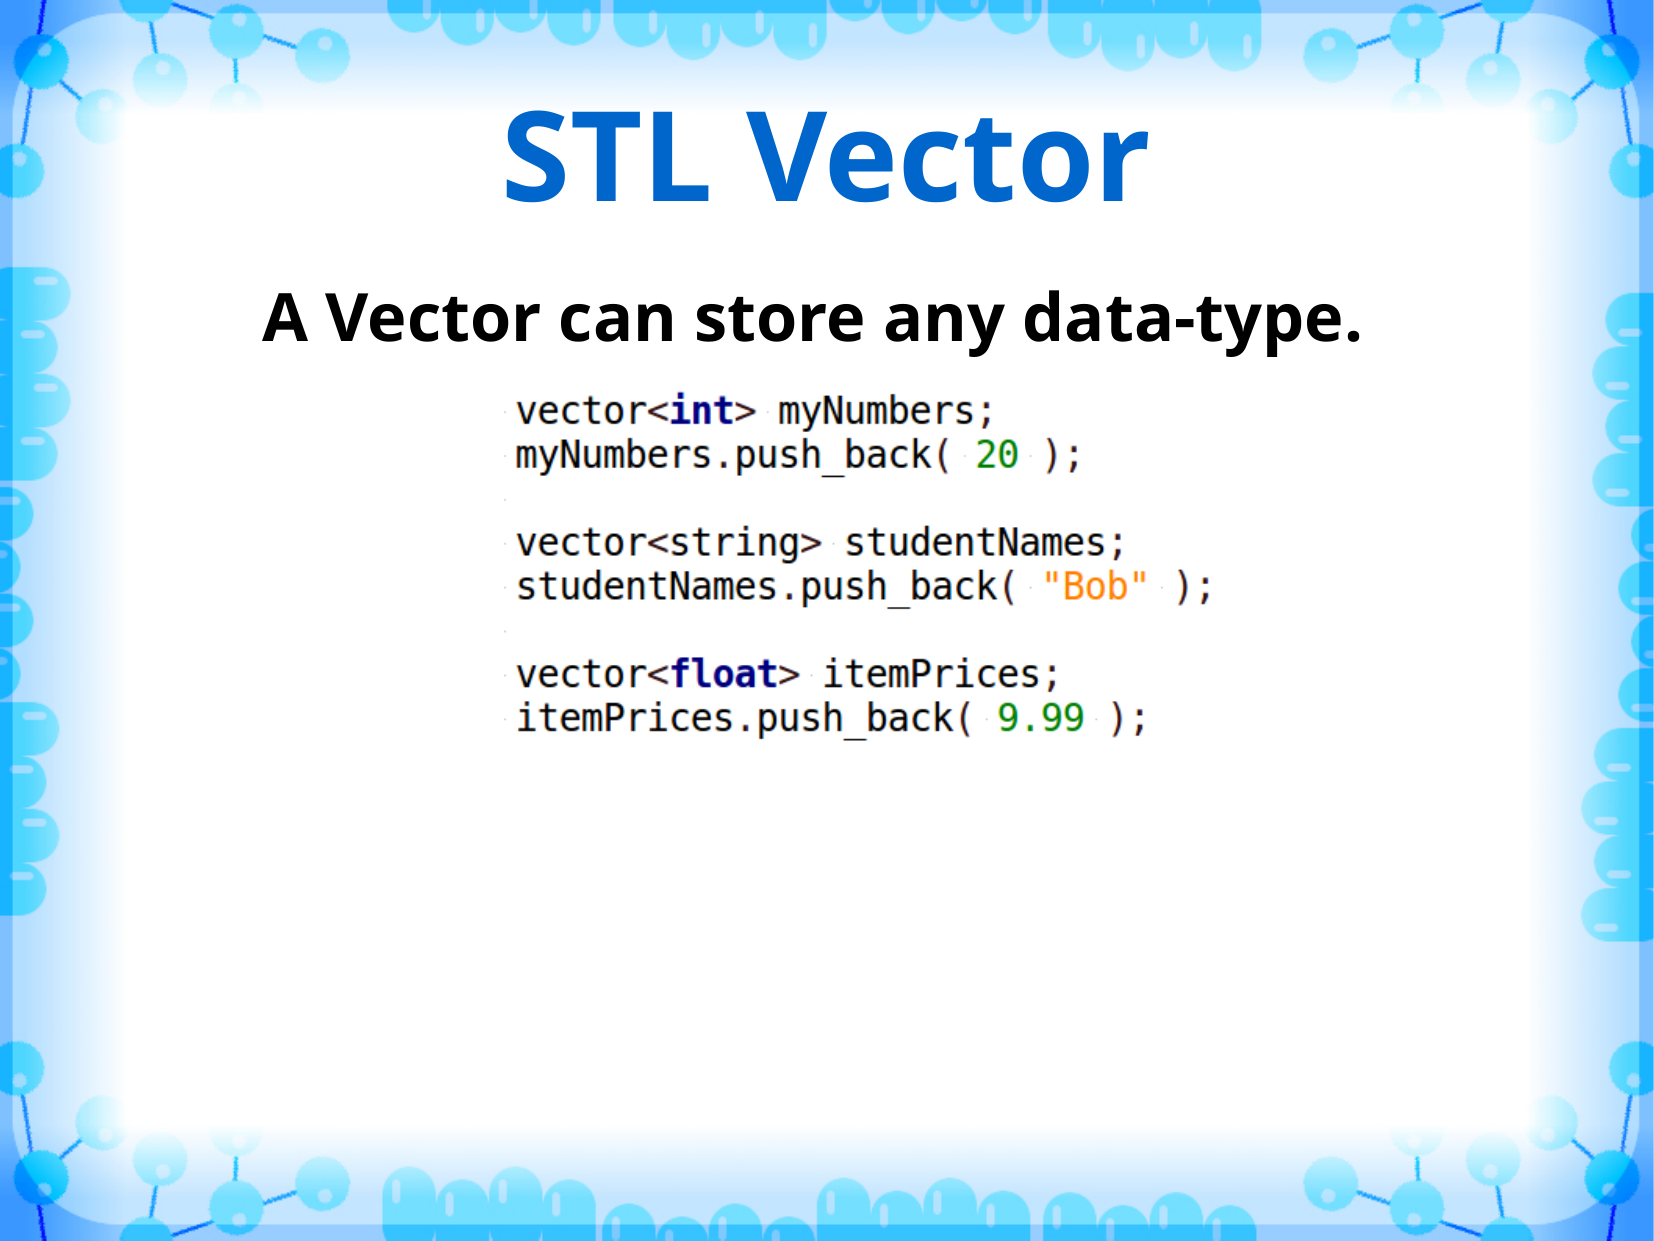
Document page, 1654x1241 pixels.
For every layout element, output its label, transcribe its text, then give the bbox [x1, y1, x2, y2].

title STL Vector [82, 49, 1571, 257]
picture [0, 0, 1654, 1241]
text_box A Vector can store any data-type. [135, 270, 1492, 537]
